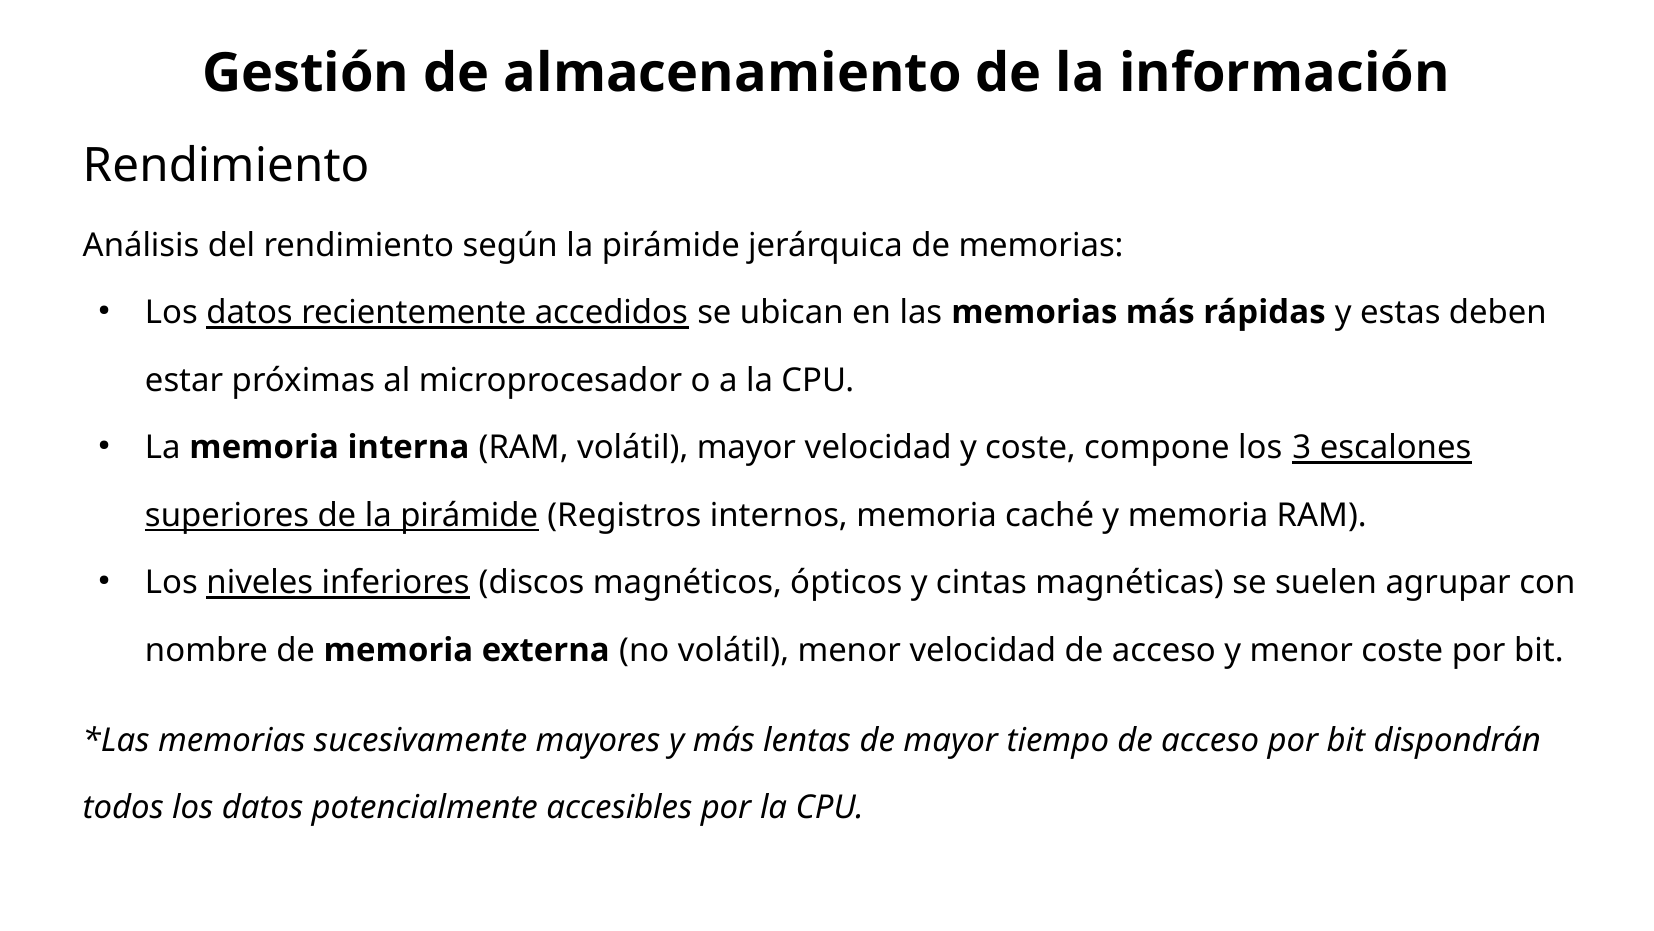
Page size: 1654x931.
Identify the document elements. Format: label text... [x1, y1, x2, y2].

list Rendimiento Análisis del rendimiento según la pirámide jerárquica de memorias: Los datos recientemente accedidos se ubican en las memorias más rápidas y estas deben estar próximas al microprocesador o a la CPU. La memoria interna (RAM, volátil), mayor velocidad y coste, compone los 3 escalones superiores de la pirámide (Registros internos, memoria caché y memoria RAM). Los niveles inferiores (discos magnéticos, ópticos y cintas magnéticas) se suelen agrupar con nombre de memoria externa (no volátil), menor velocidad de acceso y menor coste por bit. *Las memorias sucesivamente mayores y más lentas de mayor tiempo de acceso por bit dispondrán todos los datos potencialmente accesibles por la CPU. [82, 129, 1595, 875]
title Gestión de almacenamiento de la información [82, 23, 1571, 119]
